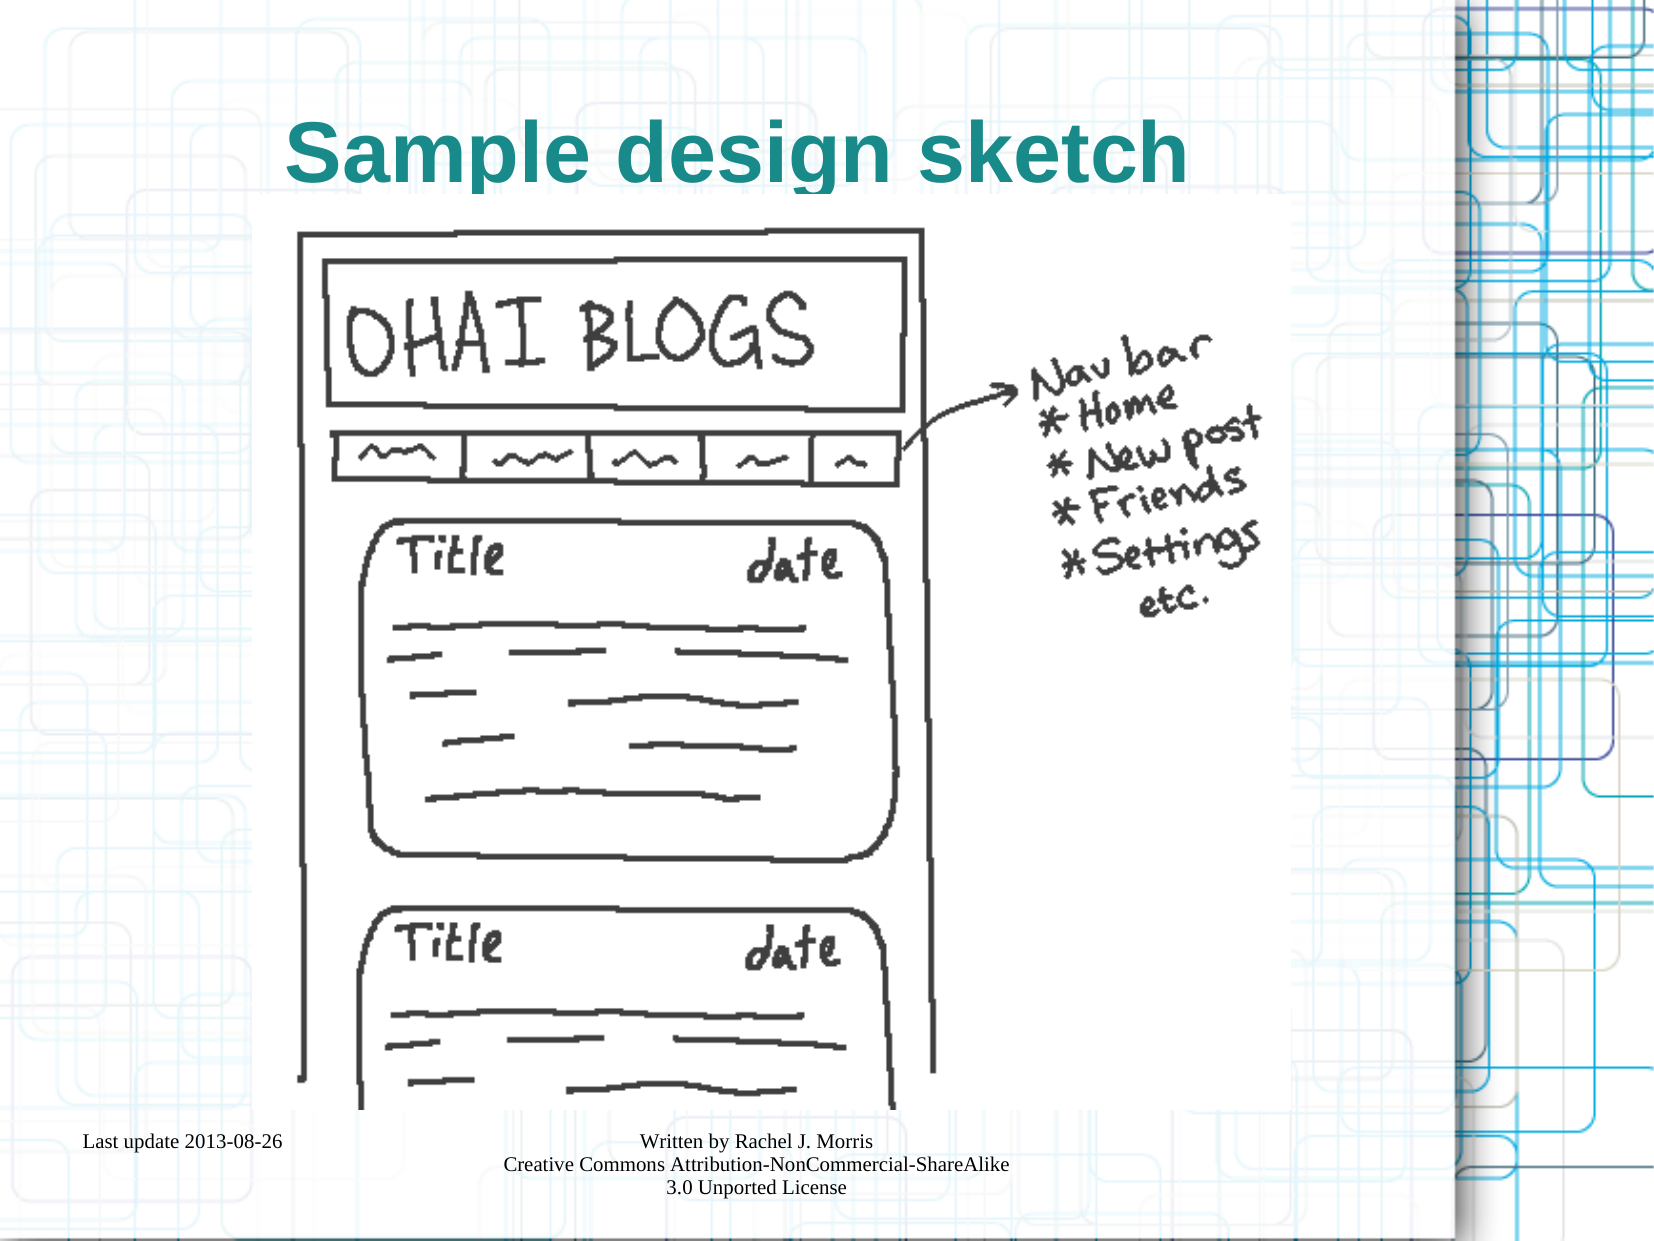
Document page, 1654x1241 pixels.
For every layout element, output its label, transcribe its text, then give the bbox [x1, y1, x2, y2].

title Sample design sketch [59, 49, 1418, 257]
picture [0, 0, 1654, 1241]
